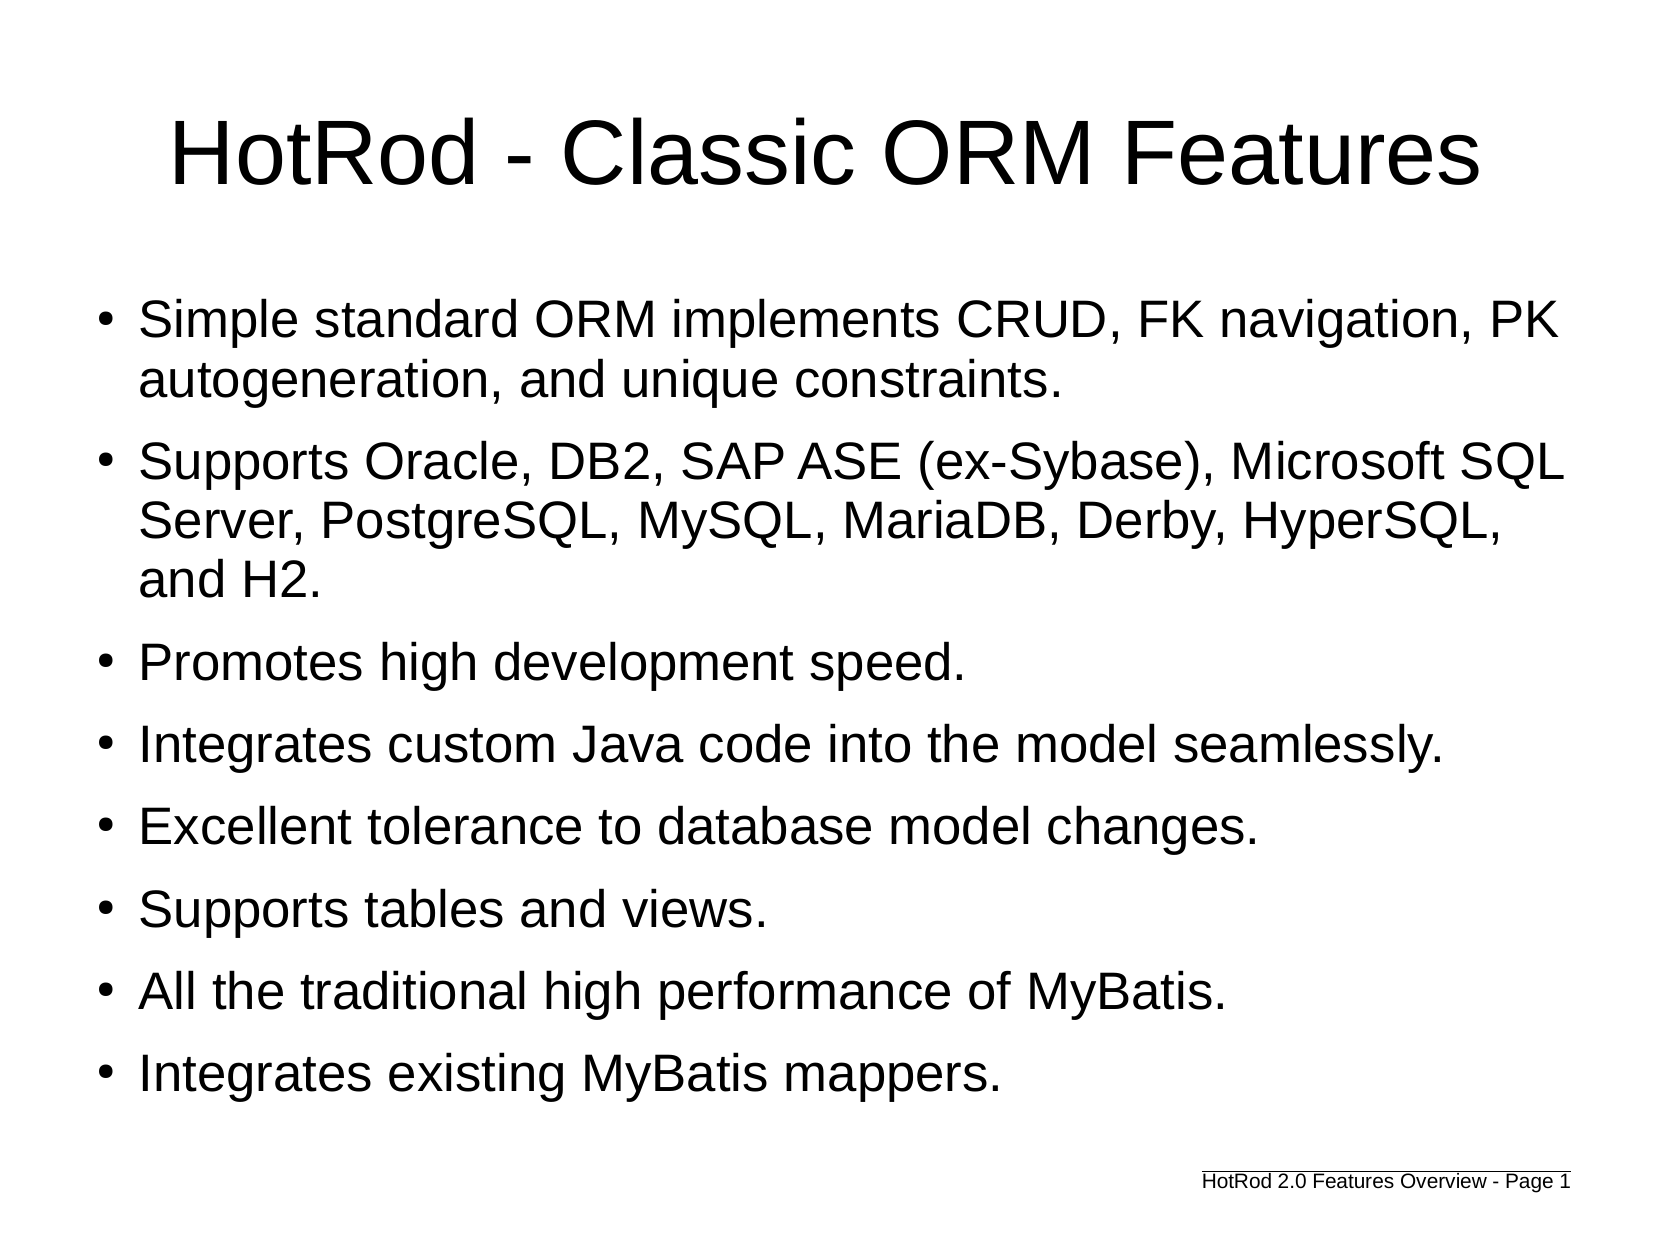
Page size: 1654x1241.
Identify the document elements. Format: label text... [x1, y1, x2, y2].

title HotRod - Classic ORM Features [82, 49, 1571, 257]
list Simple standard ORM implements CRUD, FK navigation, PK autogeneration, and unique constraints. Supports Oracle, DB2, SAP ASE (ex-Sybase), Microsoft SQL Server, PostgreSQL, MySQL, MariaDB, Derby, HyperSQL, and H2. Promotes high development speed. Integrates custom Java code into the model seamlessly. Excellent tolerance to database model changes. Supports tables and views. All the traditional high performance of MyBatis. Integrates existing MyBatis mappers. [82, 290, 1571, 1111]
